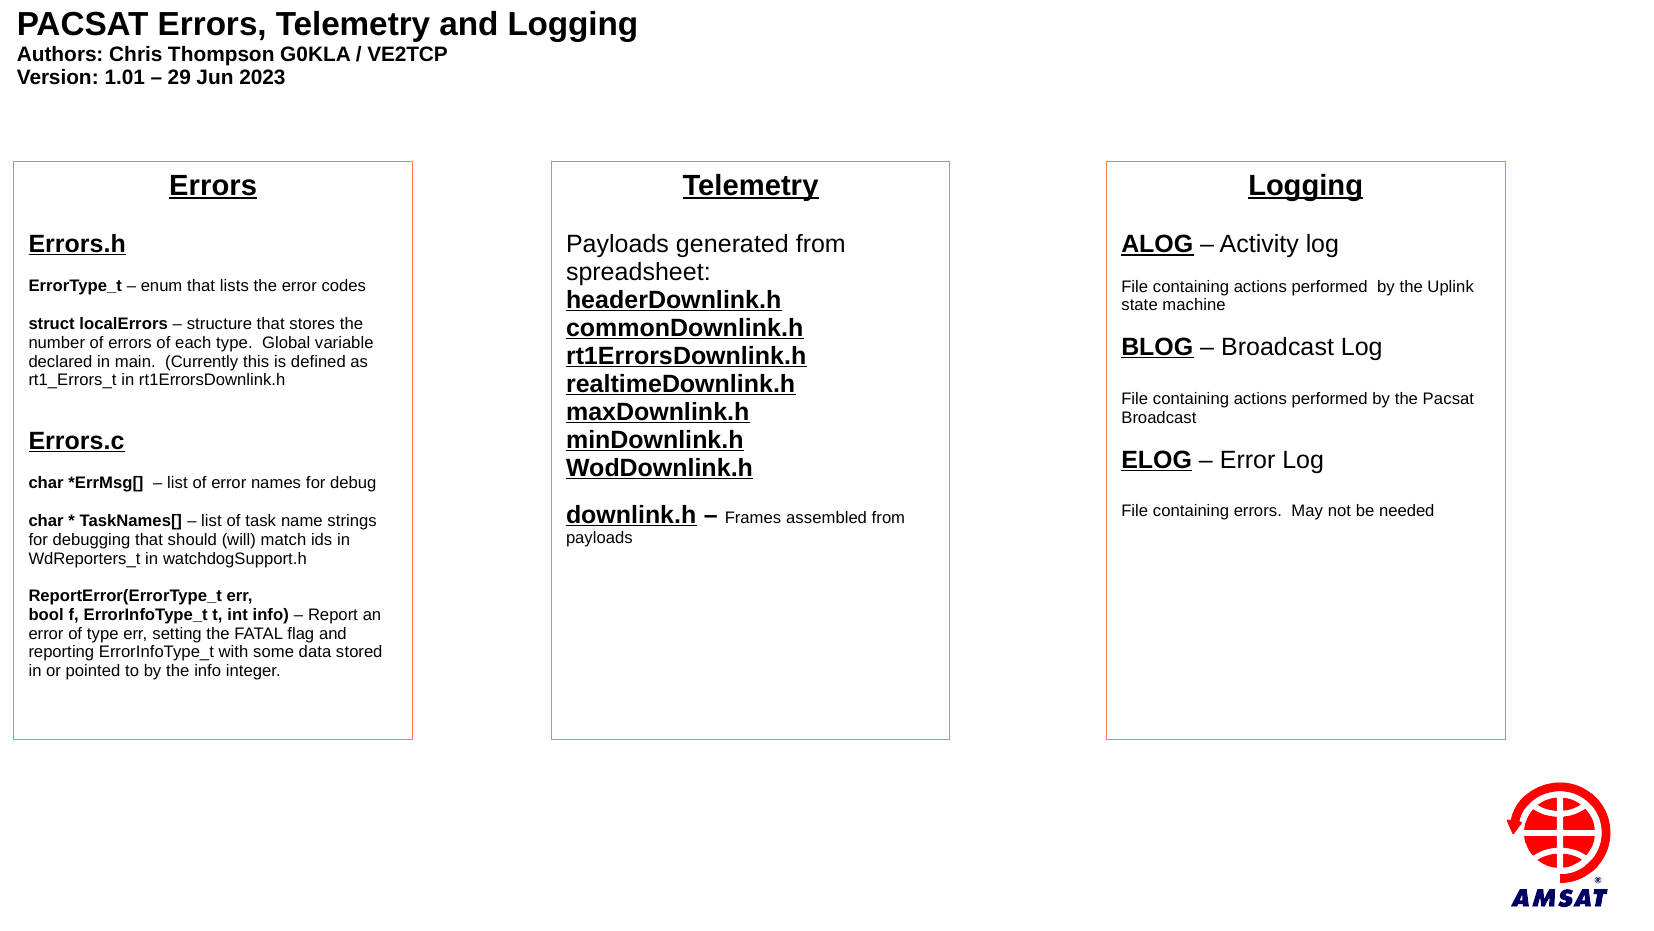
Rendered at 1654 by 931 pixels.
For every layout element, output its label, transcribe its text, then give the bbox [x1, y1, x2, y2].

picture [1504, 779, 1613, 909]
text_box Errors Errors.h ErrorType_t – enum that lists the error codes struct localErrors – structure that stores the number of errors of each type. Global variable declared in main. (Currently this is defined as rt1_Errors_t in rt1ErrorsDownlink.h Errors.c char *ErrMsg[] – list of error names for debug char * TaskNames[] – list of task name strings for debugging that should (will) match ids in WdReporters_t in watchdogSupport.h ReportError(ErrorType_t err, bool f, ErrorInfoType_t t, int info) – Report an error of type err, setting the FATAL flag and reporting ErrorInfoType_t with some data stored in or pointed to by the info integer. [13, 161, 413, 740]
text_box PACSAT Errors, Telemetry and Logging Authors: Chris Thompson G0KLA / VE2TCP Version: 1.01 – 29 Jun 2023 [2, 0, 978, 97]
text_box Telemetry Payloads generated from spreadsheet: headerDownlink.h commonDownlink.h rt1ErrorsDownlink.h realtimeDownlink.h maxDownlink.h minDownlink.h WodDownlink.h downlink.h – Frames assembled from payloads [551, 161, 950, 740]
text_box Logging ALOG – Activity log File containing actions performed by the Uplink state machine BLOG – Broadcast Log File containing actions performed by the Pacsat Broadcast ELOG – Error Log File containing errors. May not be needed [1106, 161, 1506, 740]
